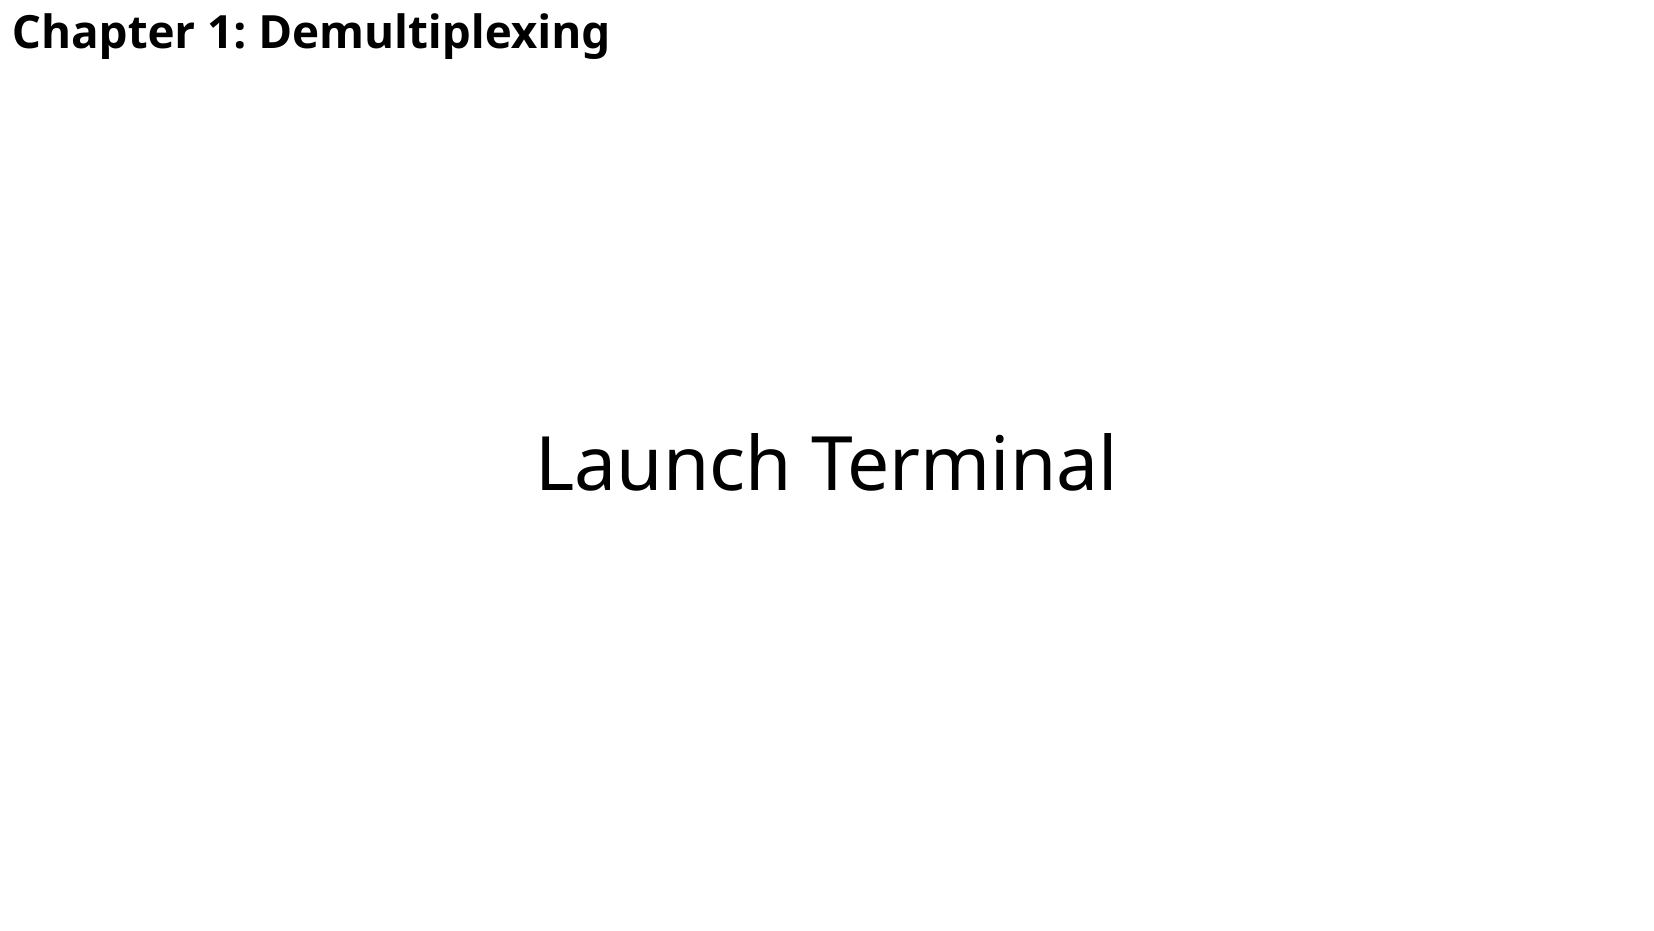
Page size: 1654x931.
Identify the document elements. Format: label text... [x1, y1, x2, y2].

title Chapter 1: Demultiplexing [11, 0, 1642, 130]
list Launch Terminal [531, 410, 1123, 520]
